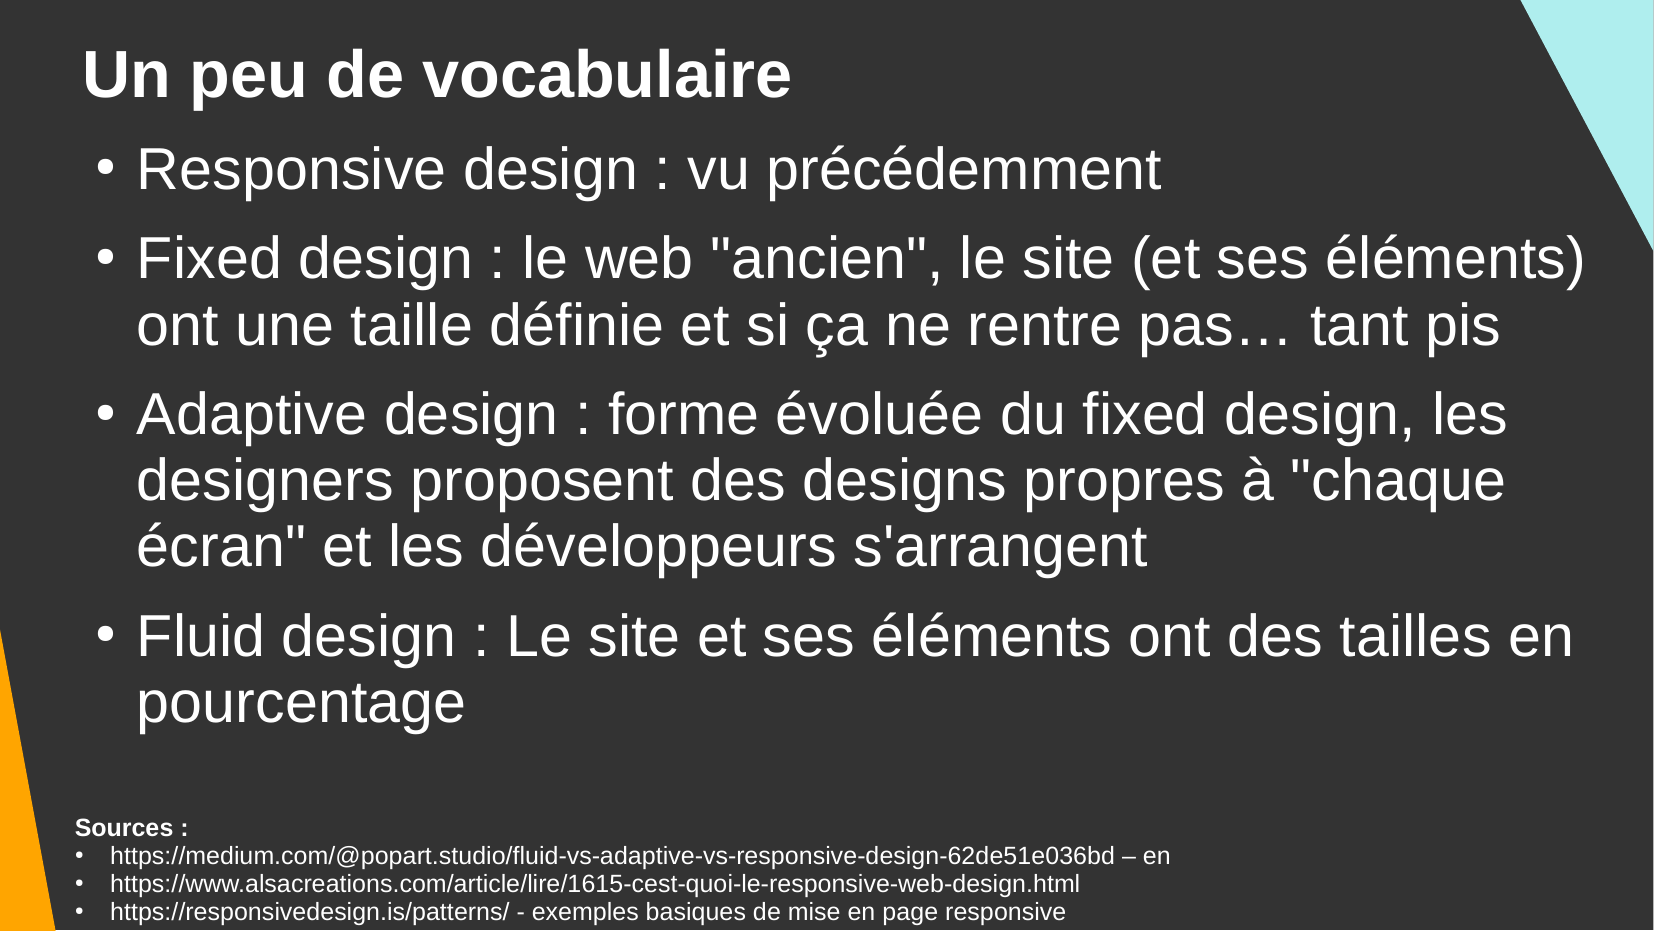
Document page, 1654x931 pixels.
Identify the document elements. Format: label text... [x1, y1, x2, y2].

text_box Sources : https://medium.com/@popart.studio/fluid-vs-adaptive-vs-responsive-design-62de51e036bd – en https://www.alsacreations.com/article/lire/1615-cest-quoi-le-responsive-web-design.html https://responsivedesign.is/patterns/ - exemples basiques de mise en page responsive [60, 806, 1546, 931]
title Un peu de vocabulaire [82, 37, 1571, 114]
text_box [0, 629, 56, 931]
list Responsive design : vu précédemment Fixed design : le web "ancien", le site (et ses éléments) ont une taille définie et si ça ne rentre pas… tant pis Adaptive design : forme évoluée du fixed design, les designers proposent des designs propres à "chaque écran" et les développeurs s'arrangent Fluid design : Le site et ses éléments ont des tailles en pourcentage [80, 135, 1605, 736]
text_box [1520, 0, 1654, 253]
